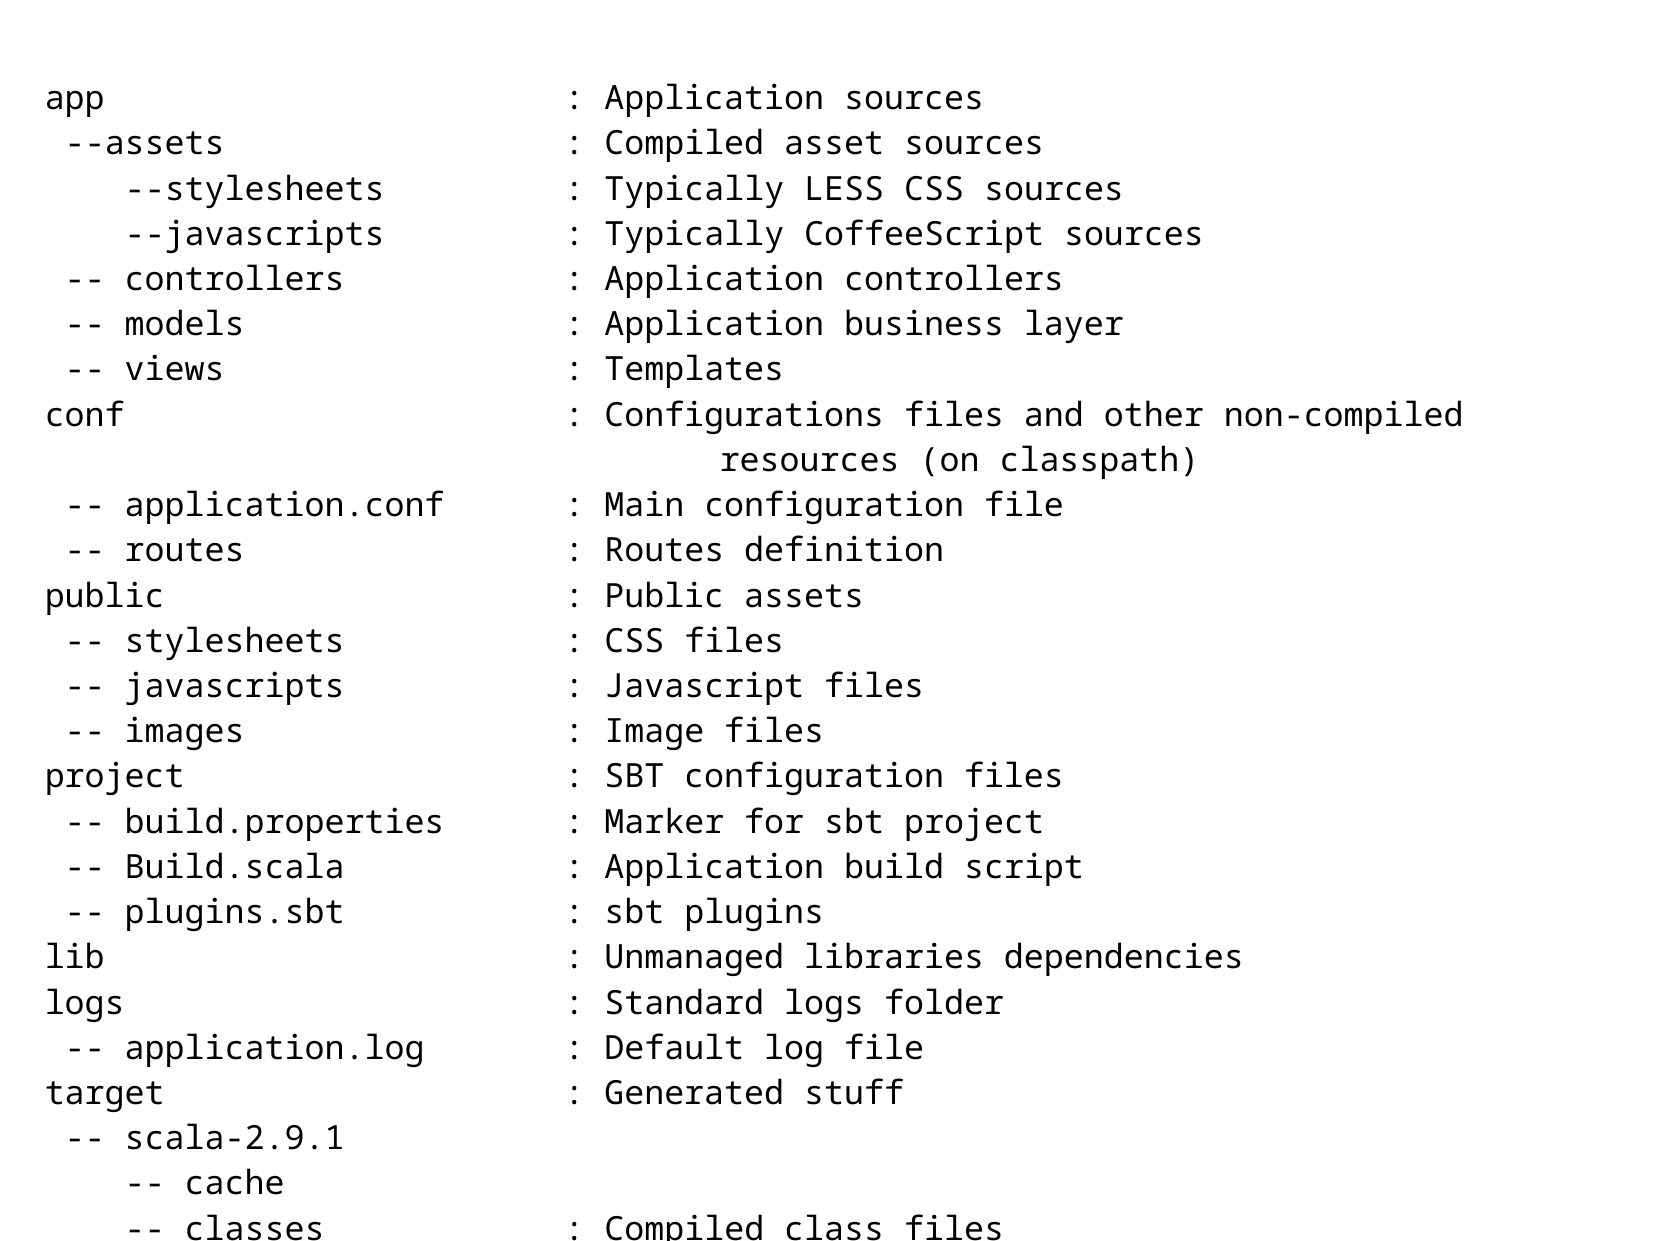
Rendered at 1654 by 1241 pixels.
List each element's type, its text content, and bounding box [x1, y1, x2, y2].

text_box app : Application sources --assets : Compiled asset sources --stylesheets : Typically LESS CSS sources --javascripts : Typically CoffeeScript sources -- controllers : Application controllers -- models : Application business layer -- views : Templates conf : Configurations files and other non-compiled resources (on classpath) -- application.conf : Main configuration file -- routes : Routes definition public : Public assets -- stylesheets : CSS files -- javascripts : Javascript files -- images : Image files project : SBT configuration files -- build.properties : Marker for sbt project -- Build.scala : Application build script -- plugins.sbt : sbt plugins lib : Unmanaged libraries dependencies logs : Standard logs folder -- application.log : Default log file target : Generated stuff -- scala-2.9.1 -- cache -- classes : Compiled class files -- classes_managed : Managed class files (templates, ...) -- resource_managed : Managed resources (less, ...) -- src_managed : Generated sources (templates, ...) test : source folder for unit or functional tests [30, 66, 1576, 1214]
